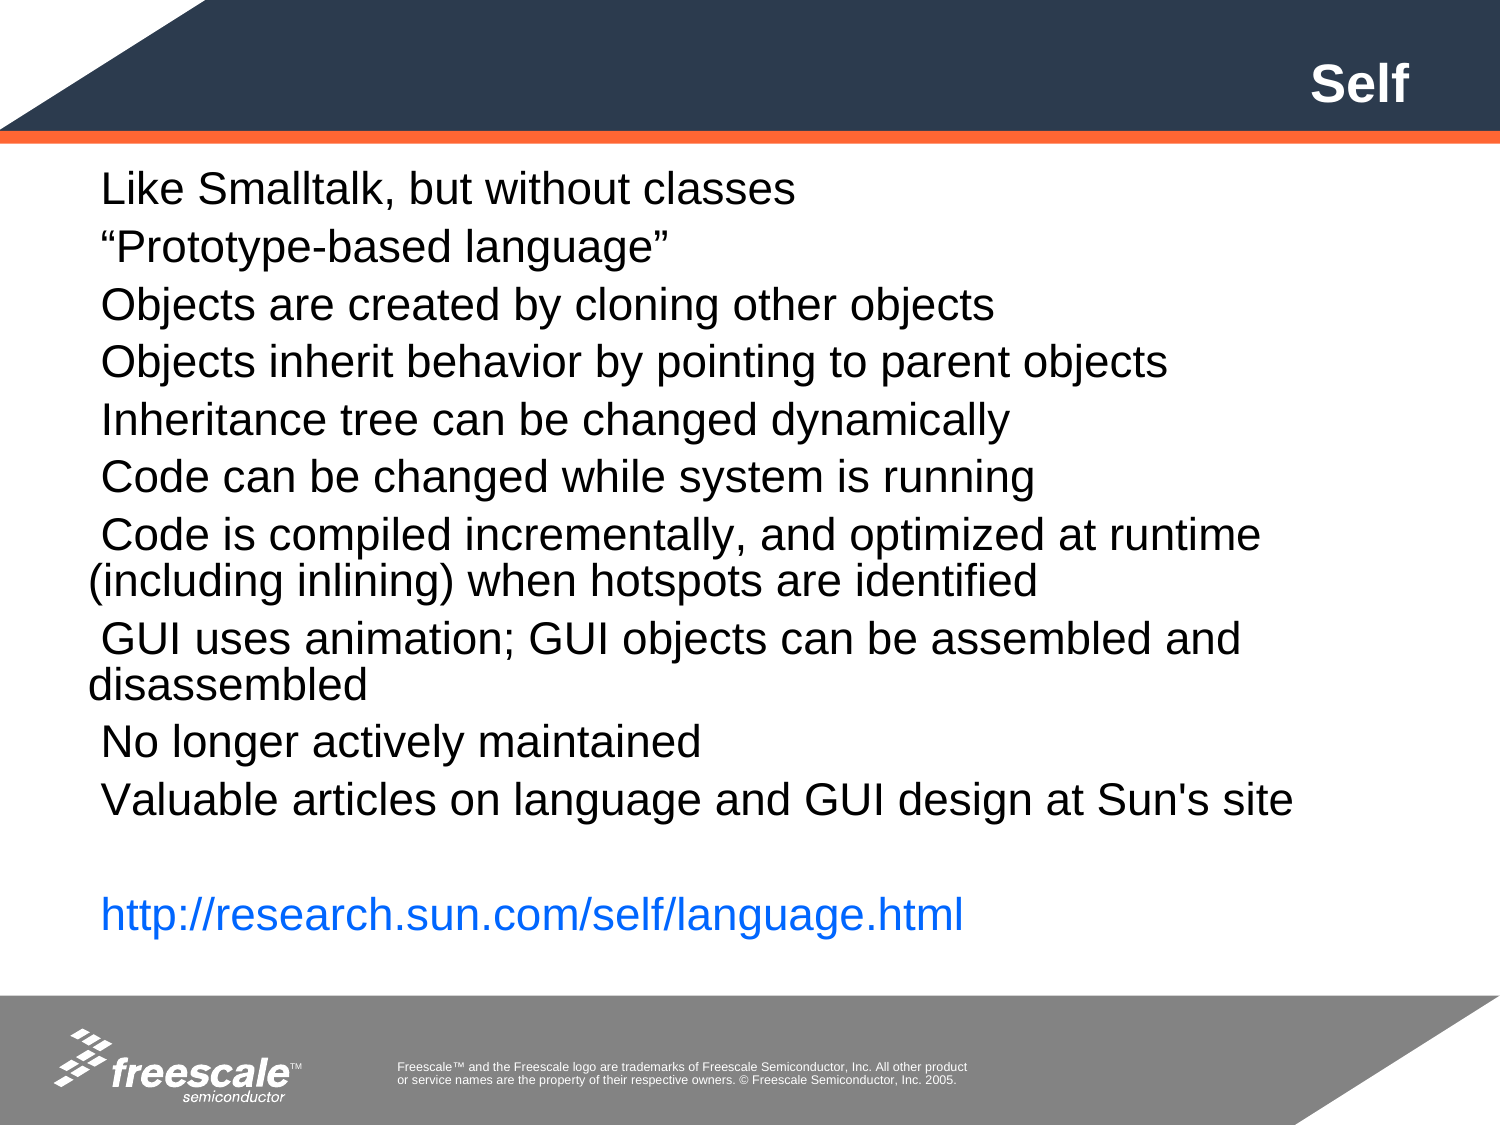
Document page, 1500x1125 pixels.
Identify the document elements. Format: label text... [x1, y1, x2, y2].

title Self [75, 27, 1426, 146]
list Like Smalltalk, but without classes “Prototype-based language” Objects are created by cloning other objects Objects inherit behavior by pointing to parent objects Inheritance tree can be changed dynamically Code can be changed while system is running Code is compiled incrementally, and optimized at runtime (including inlining) when hotspots are identified GUI uses animation; GUI objects can be assembled and disassembled No longer actively maintained Valuable articles on language and GUI design at Sun's site http://research.sun.com/self/language.html [73, 158, 1424, 995]
